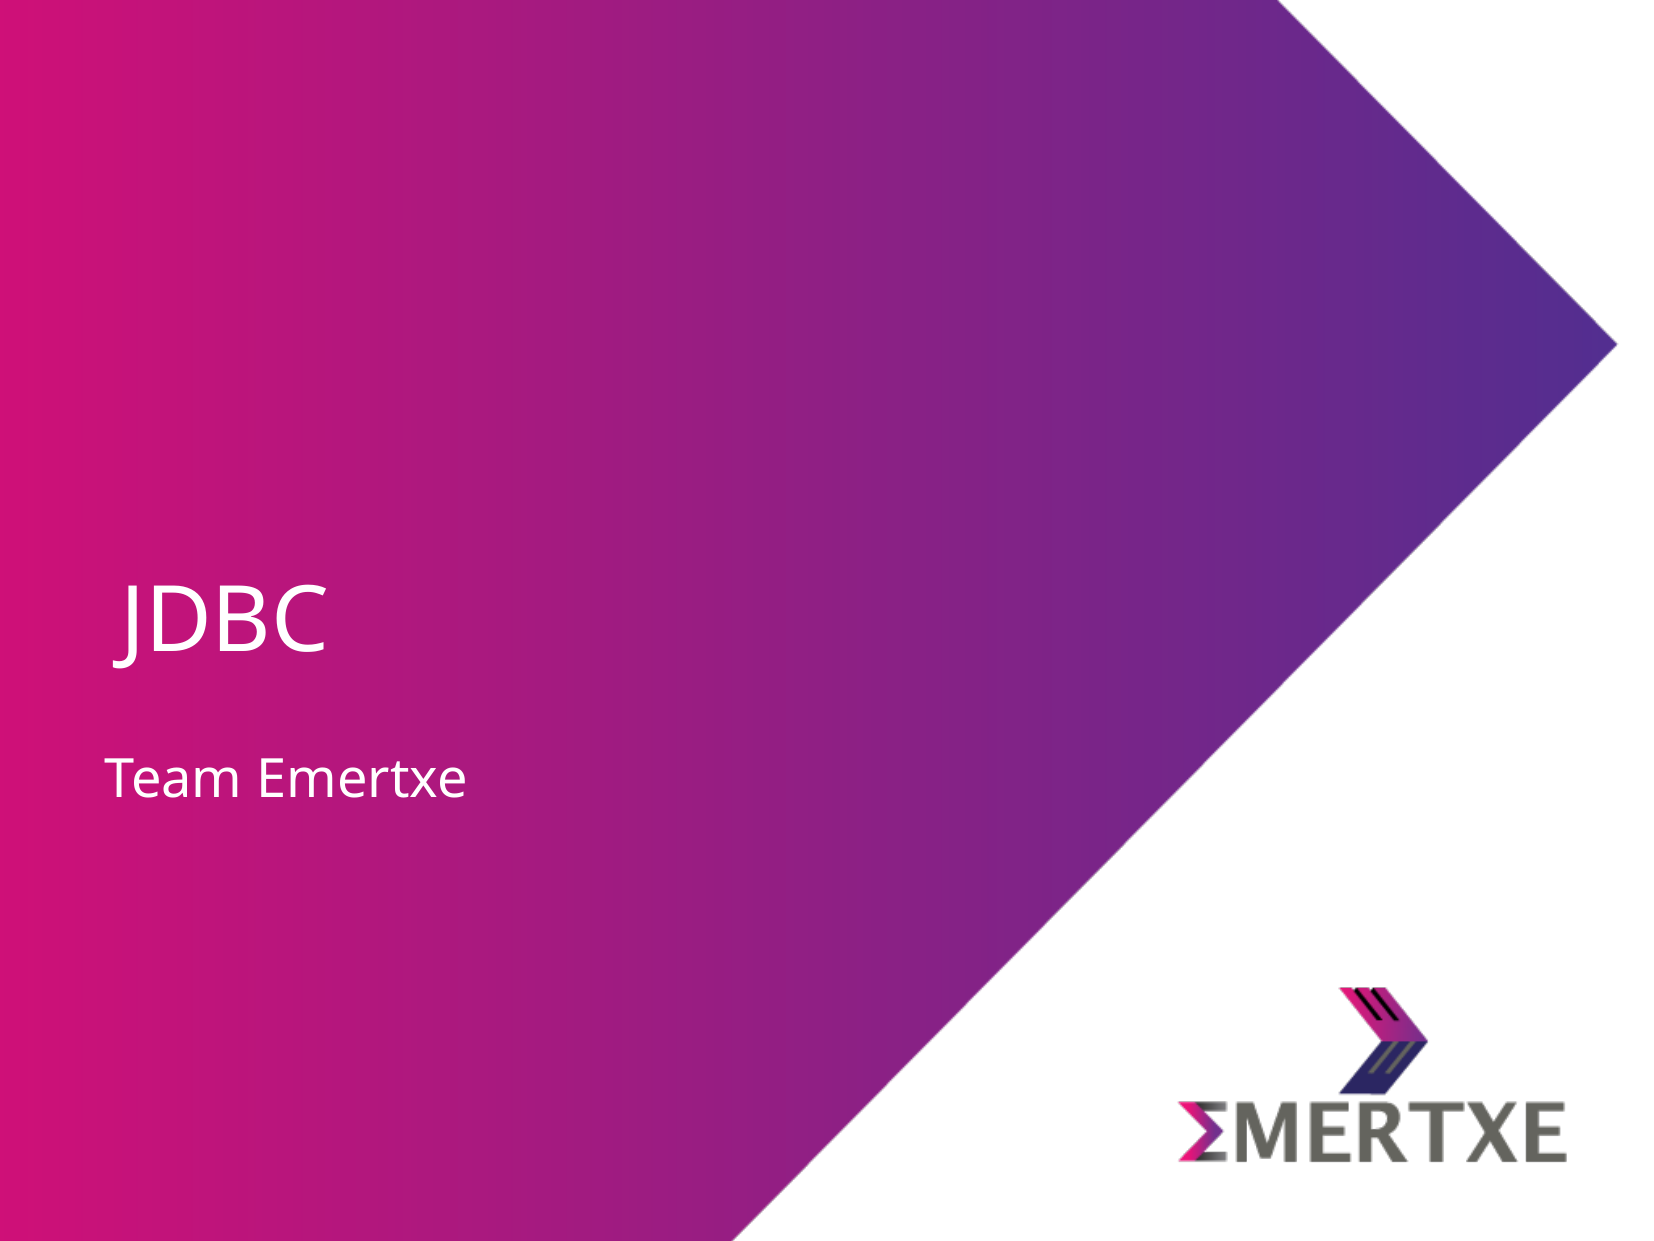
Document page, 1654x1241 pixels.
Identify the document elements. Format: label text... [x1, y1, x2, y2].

picture [0, 0, 1654, 1241]
title JDBC [120, 512, 1609, 721]
